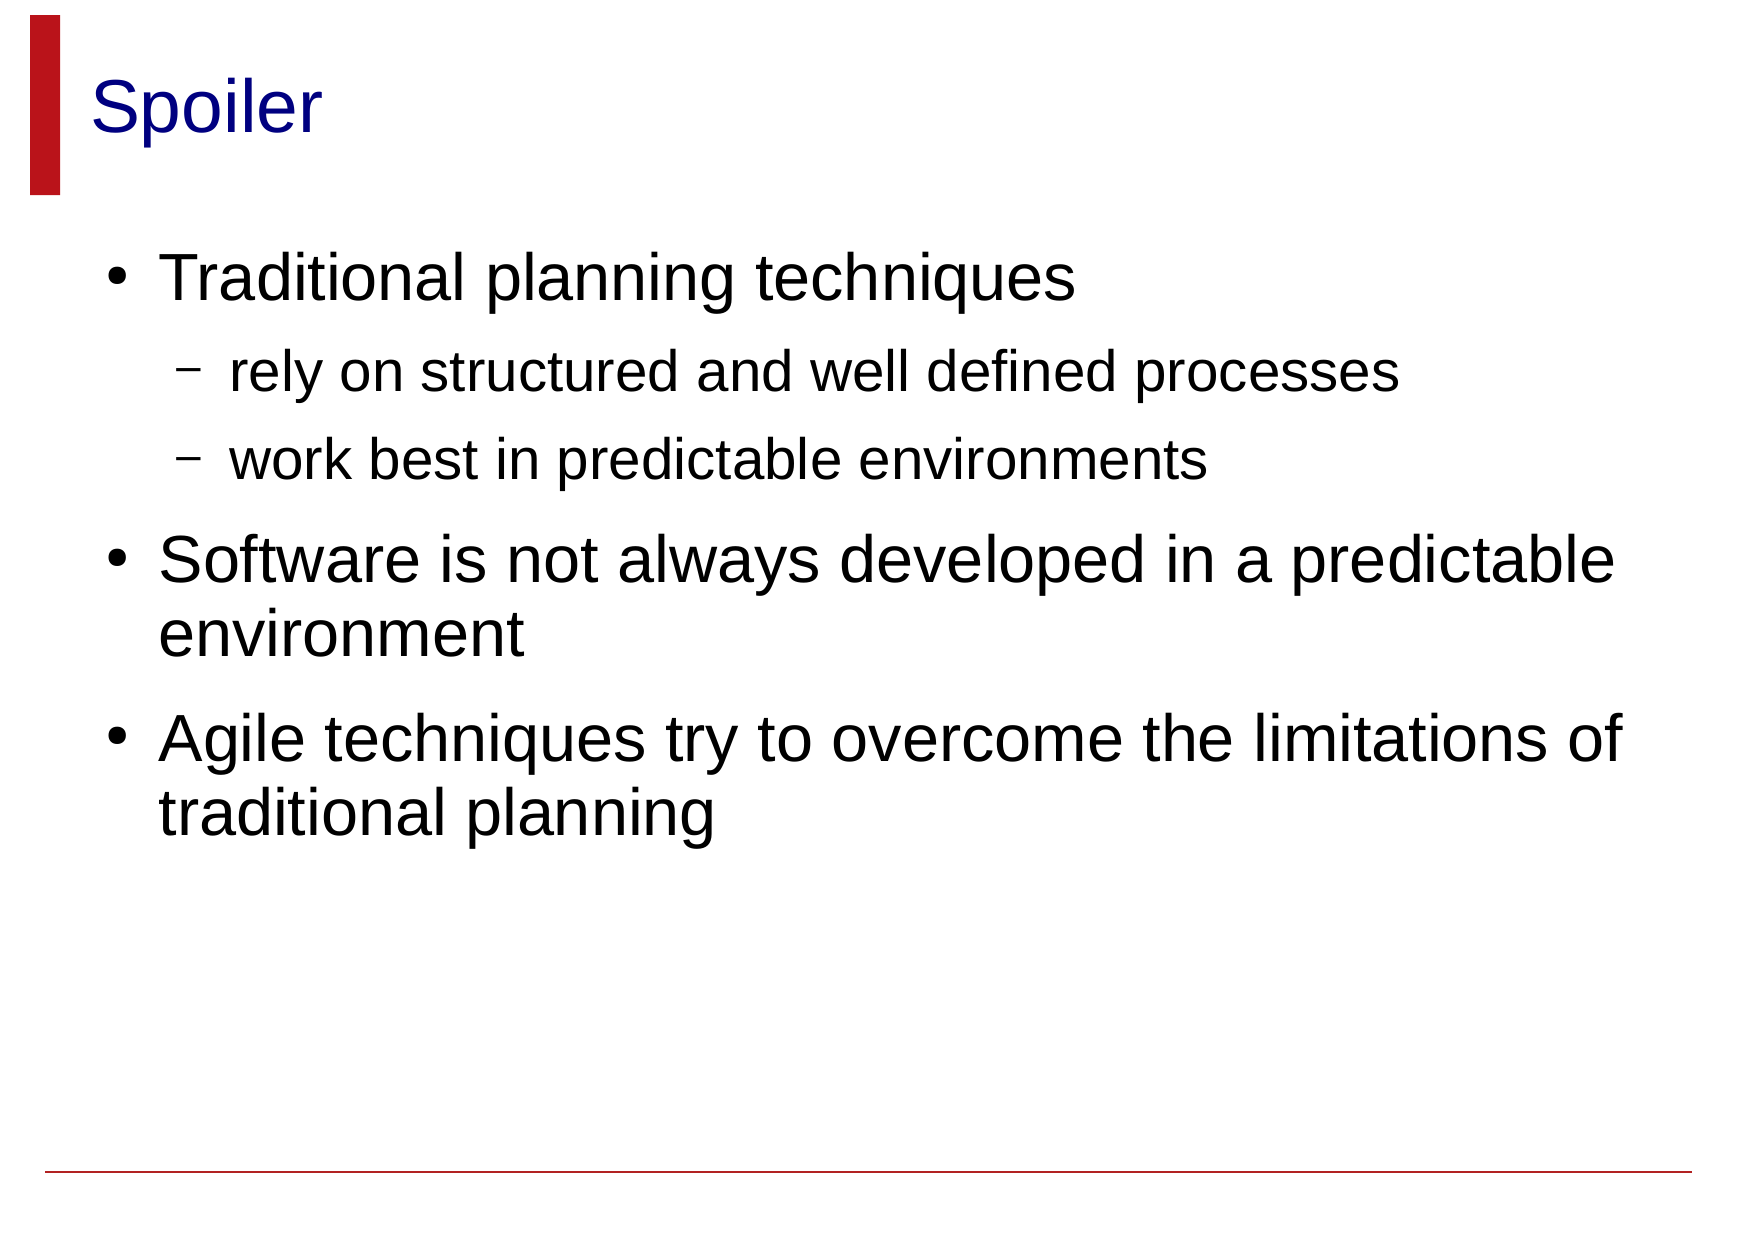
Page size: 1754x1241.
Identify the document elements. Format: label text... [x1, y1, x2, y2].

title Spoiler [90, 17, 1696, 196]
list Traditional planning techniques rely on structured and well defined processes work best in predictable environments Software is not always developed in a predictable environment Agile techniques try to overcome the limitations of traditional planning [87, 240, 1696, 1130]
